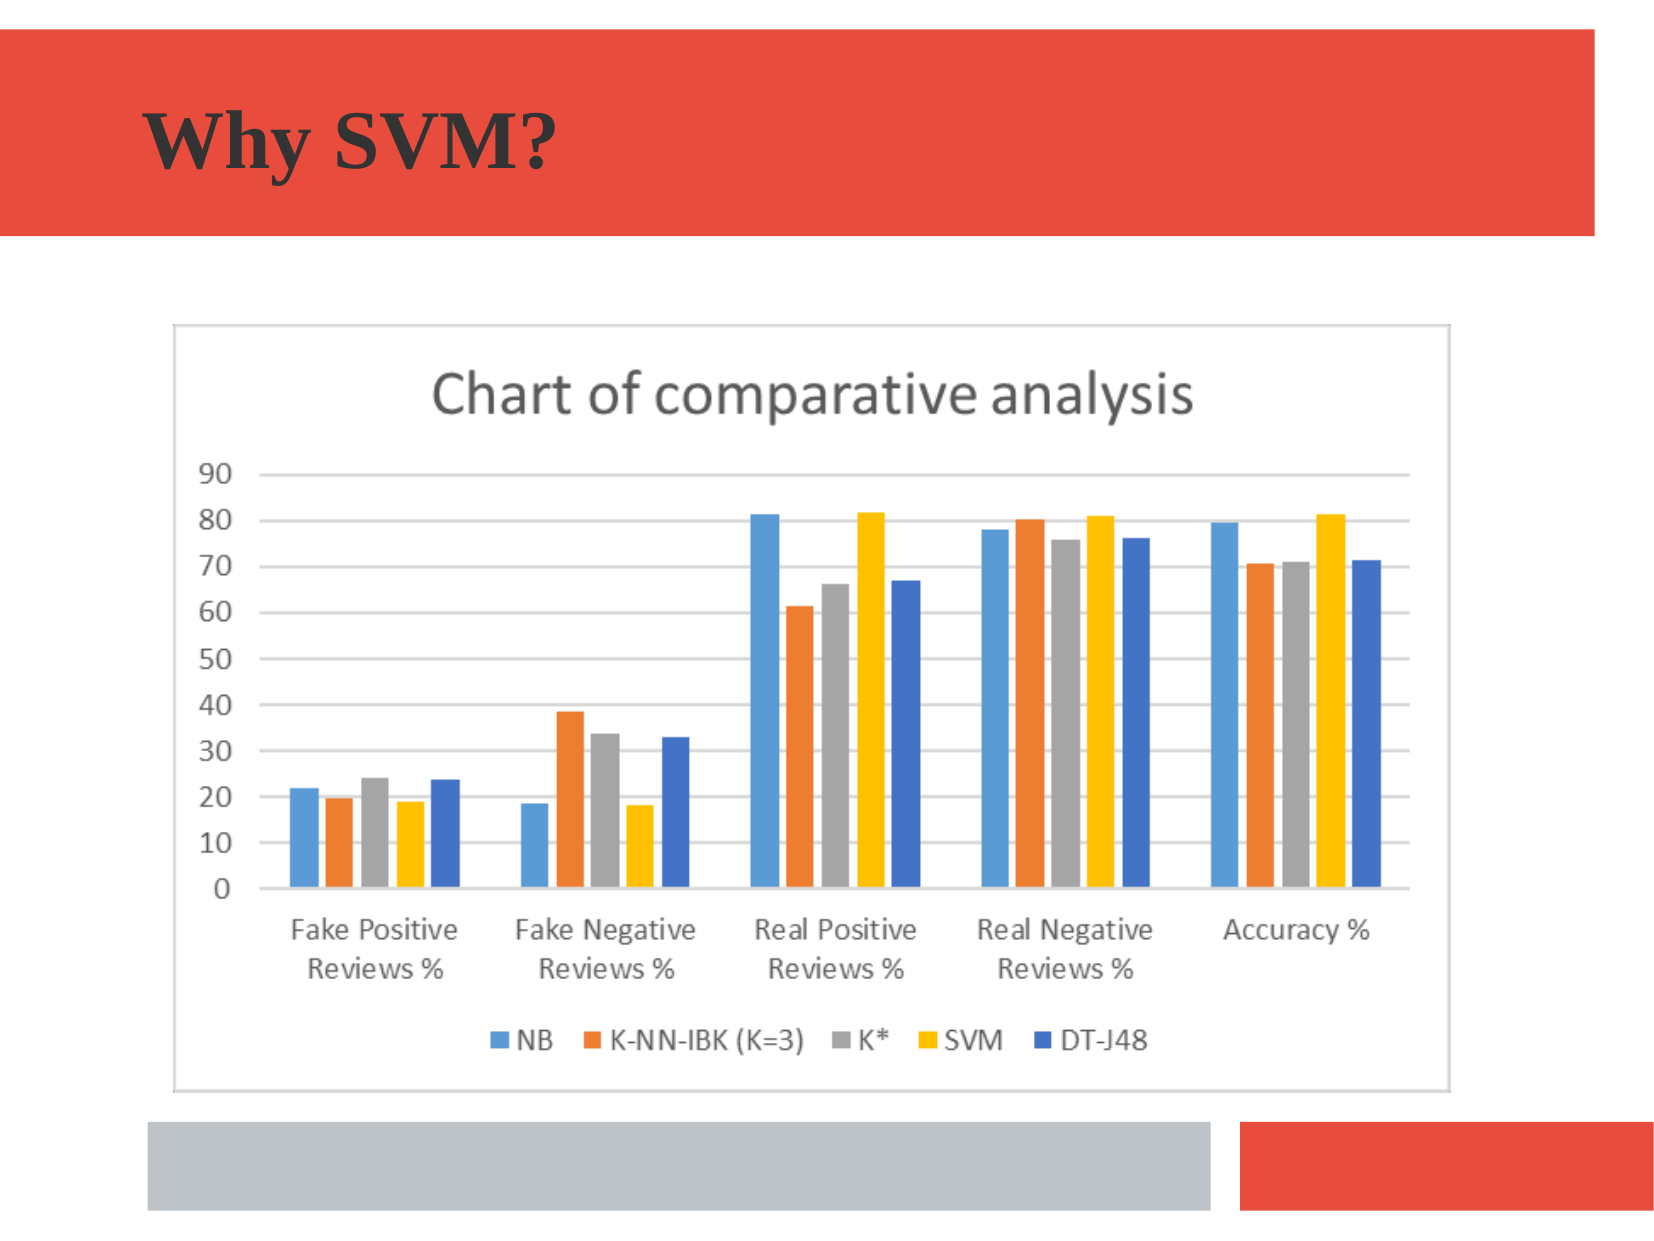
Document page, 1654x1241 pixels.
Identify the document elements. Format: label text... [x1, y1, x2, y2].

text_box Why SVM? [141, 31, 1595, 239]
picture [173, 324, 1451, 1093]
